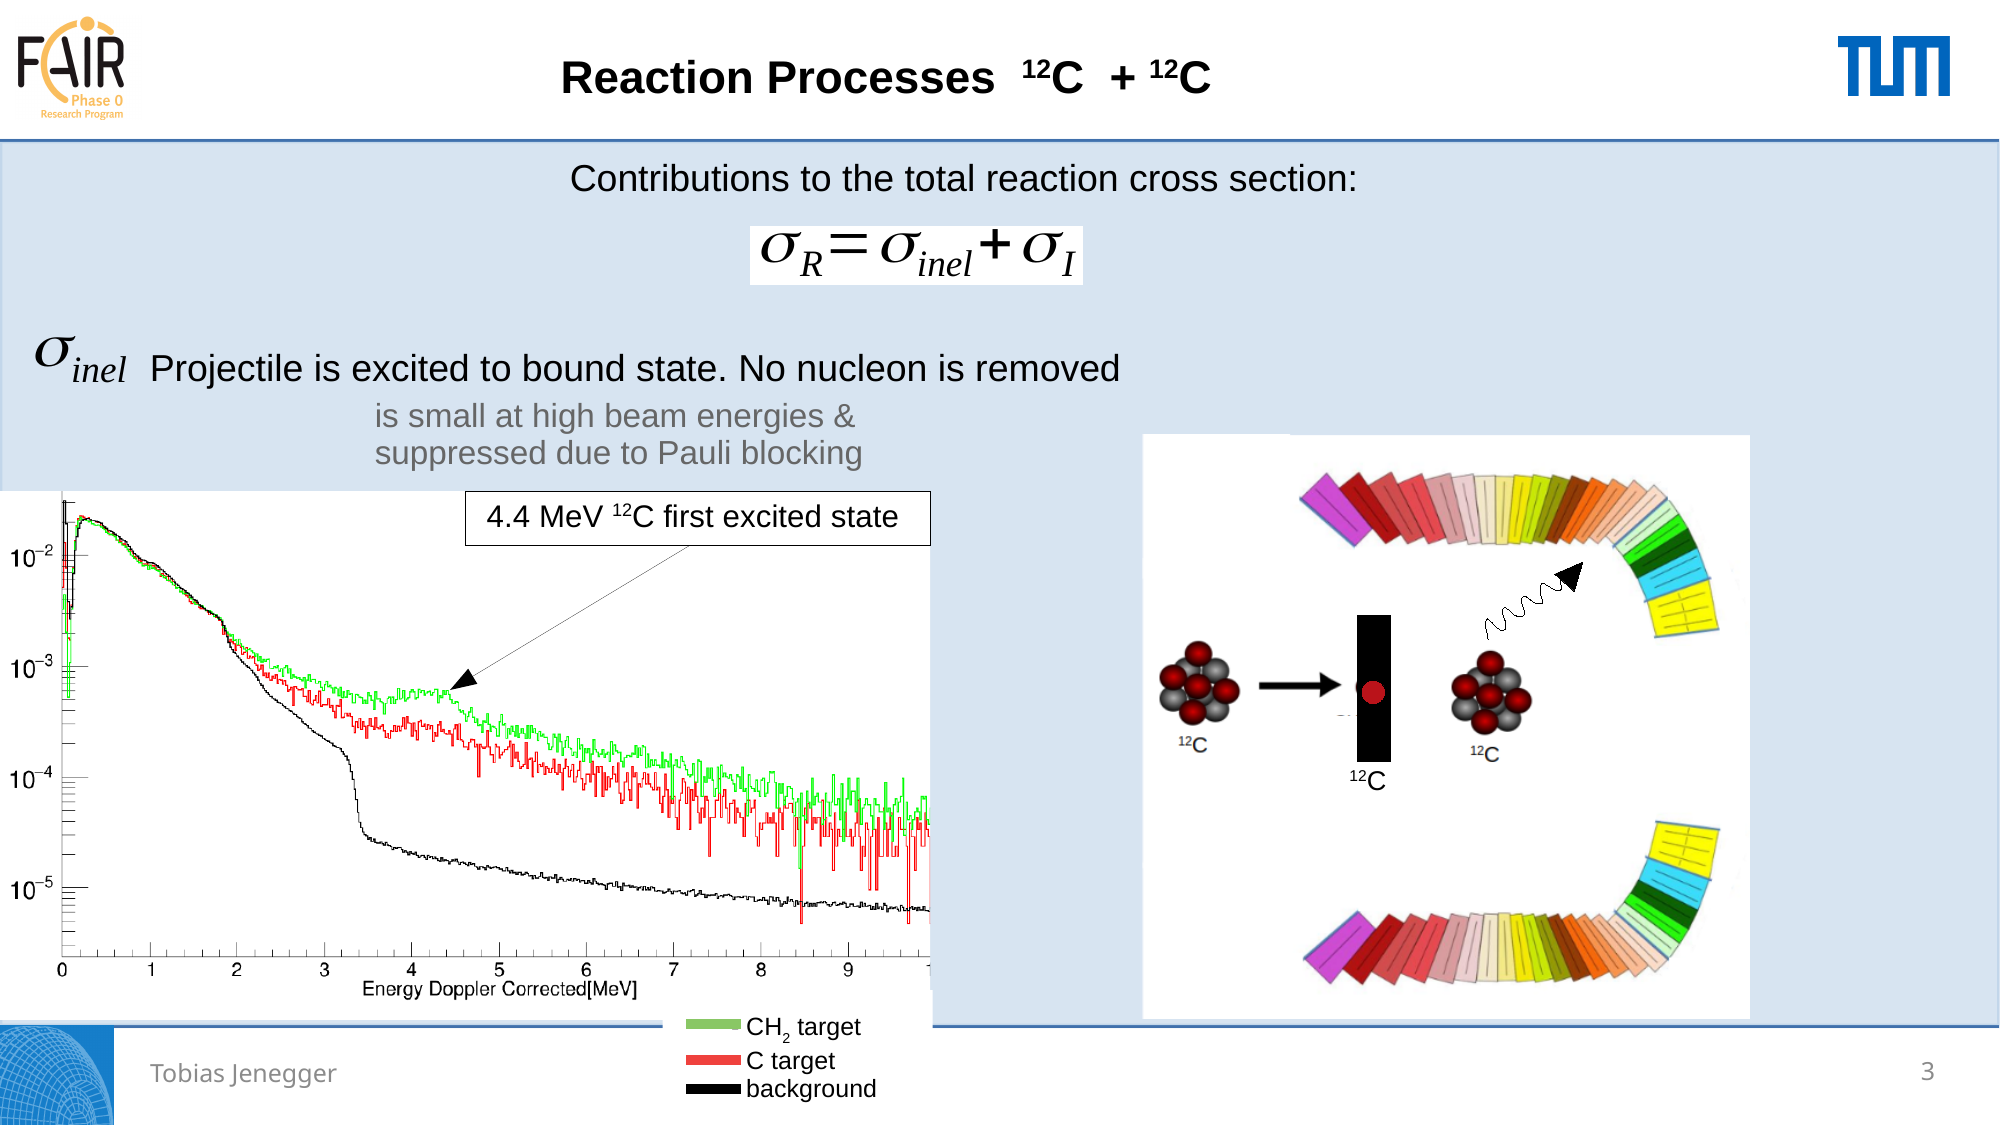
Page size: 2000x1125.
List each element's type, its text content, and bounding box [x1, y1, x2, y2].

chart [750, 226, 1084, 286]
text_box is small at high beam energies & suppressed due to Pauli blocking [360, 389, 961, 479]
text_box - CH2 target - C target - background [716, 1005, 1092, 1110]
text_box 4.4 MeV 12C first excited state [465, 491, 931, 546]
text_box Projectile is excited to bound state. No nucleon is removed [135, 334, 1261, 446]
picture [1838, 36, 1950, 96]
picture [0, 1025, 114, 1125]
picture [15, 15, 142, 120]
text_box Contributions to the total reaction cross section: [555, 149, 1396, 211]
text_box 12C [1334, 758, 1398, 815]
text_box [662, 990, 933, 1125]
text_box [557, 591, 616, 627]
text_box Reaction Processes 12C + 12C [225, 45, 1561, 117]
picture [616, 546, 686, 589]
chart [24, 334, 135, 390]
text_box [1325, 553, 1611, 895]
picture [0, 491, 931, 1021]
text_box [450, 491, 616, 627]
picture [1140, 434, 1750, 1019]
